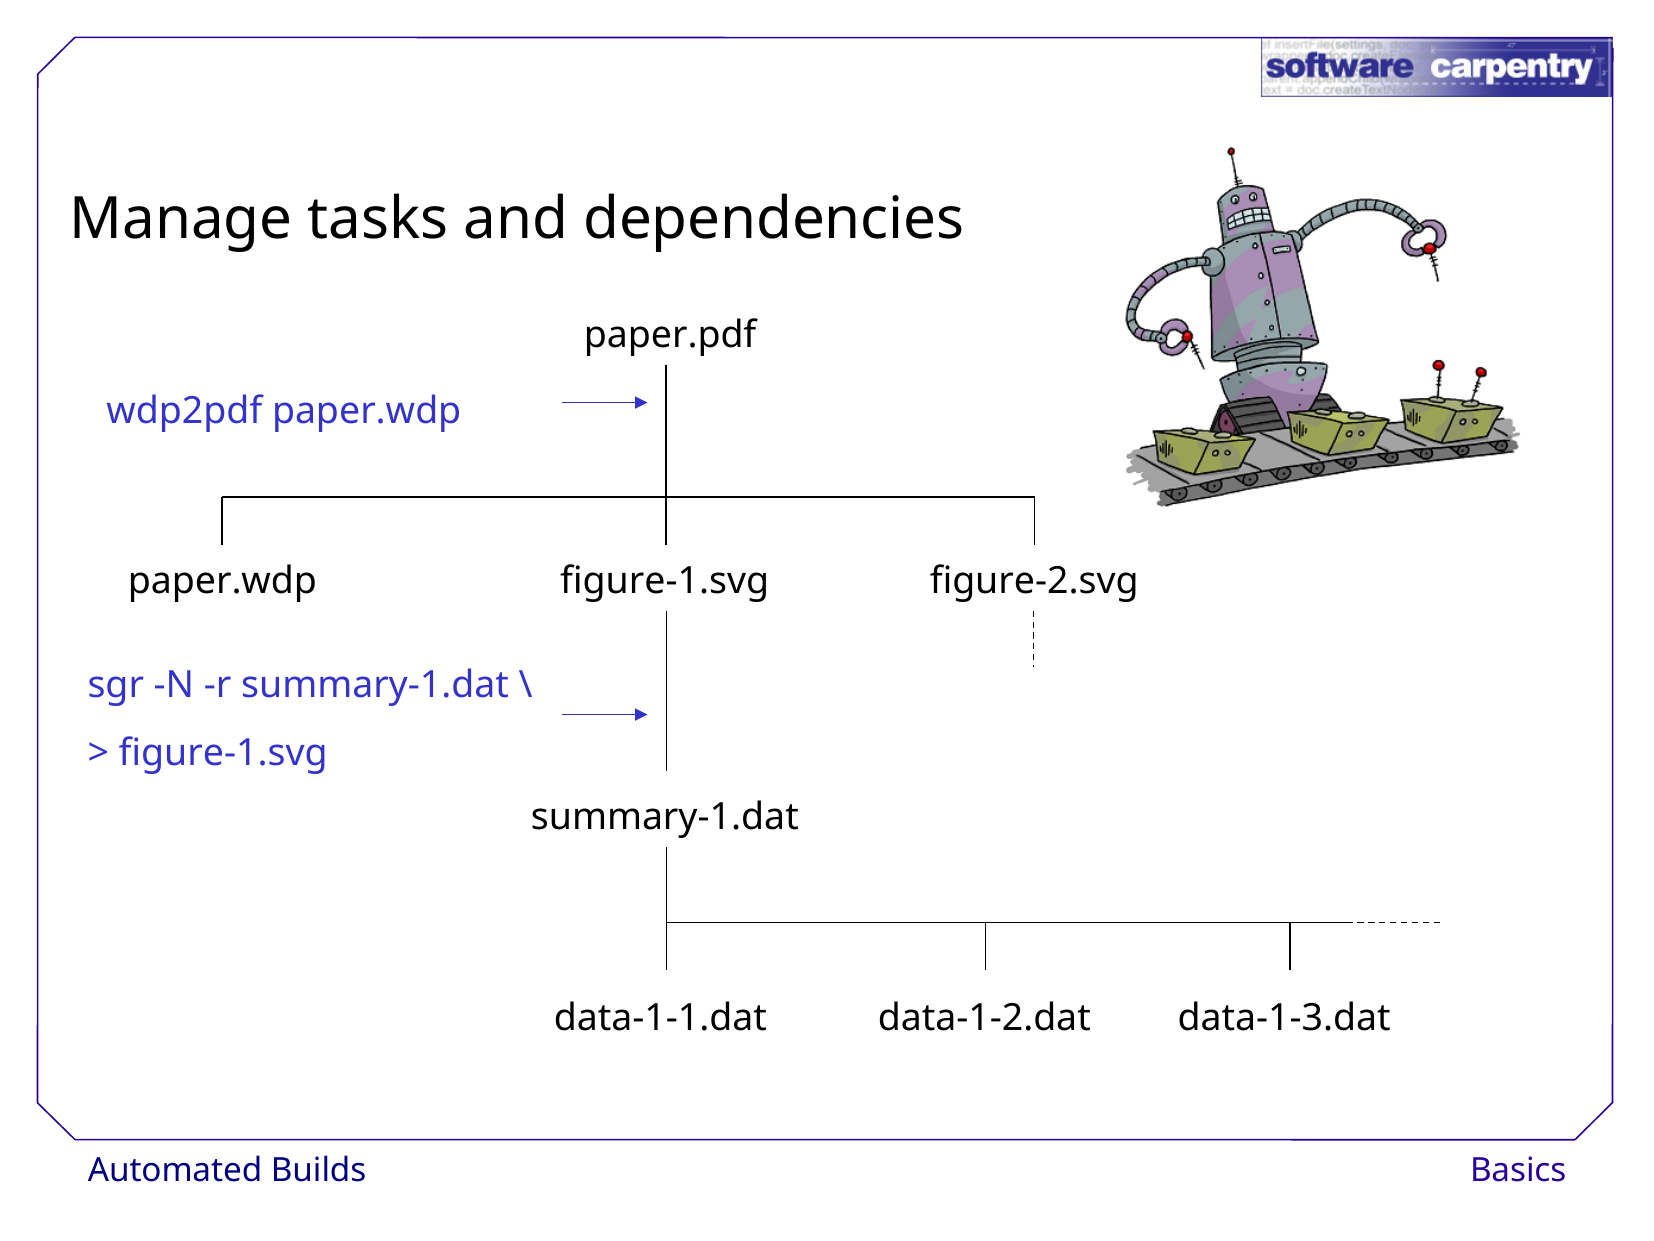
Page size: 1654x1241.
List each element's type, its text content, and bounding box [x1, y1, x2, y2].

picture [1110, 128, 1526, 522]
text_box figure-2.svg [839, 525, 1229, 609]
text_box summary-1.dat [441, 761, 889, 845]
text_box paper.wdp [38, 525, 408, 609]
text_box wdp2pdf paper.wdp [91, 355, 637, 439]
text_box paper.pdf [633, 329, 645, 345]
text_box figure-1.svg [470, 525, 839, 609]
text_box sgr -N -r summary-1.dat \ > figure-1.svg [72, 630, 698, 781]
text_box Manage tasks and dependencies [54, 138, 1110, 259]
text_box data-1-2.dat [788, 962, 1181, 1046]
text_box paper.pdf [589, 329, 601, 345]
text_box data-1-1.dat [464, 962, 788, 1046]
text_box data-1-3.dat [1181, 962, 1481, 1046]
text_box paper.pdf [494, 279, 847, 363]
picture [1261, 39, 1613, 97]
